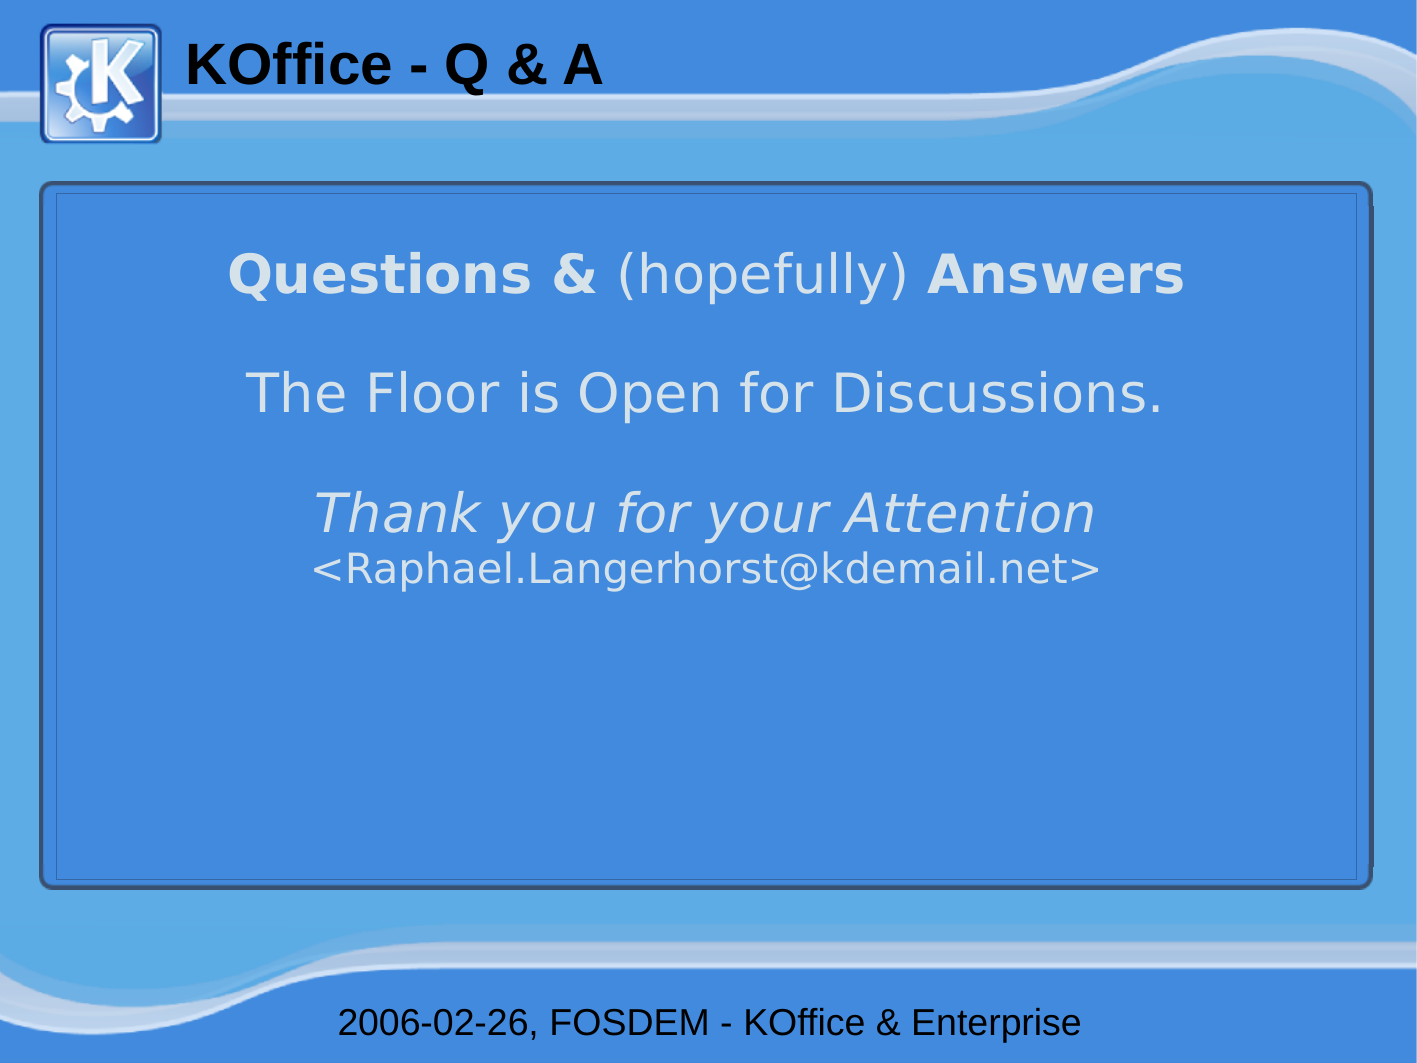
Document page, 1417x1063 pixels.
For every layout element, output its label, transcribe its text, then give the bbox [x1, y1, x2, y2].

picture [0, 0, 1417, 1063]
text_box Questions & (hopefully) Answers The Floor is Open for Discussions. Thank you for your Attention <Raphael.Langerhorst@kdemail.net> [56, 193, 1357, 880]
text_box KOffice - Q & A [170, 24, 1110, 102]
